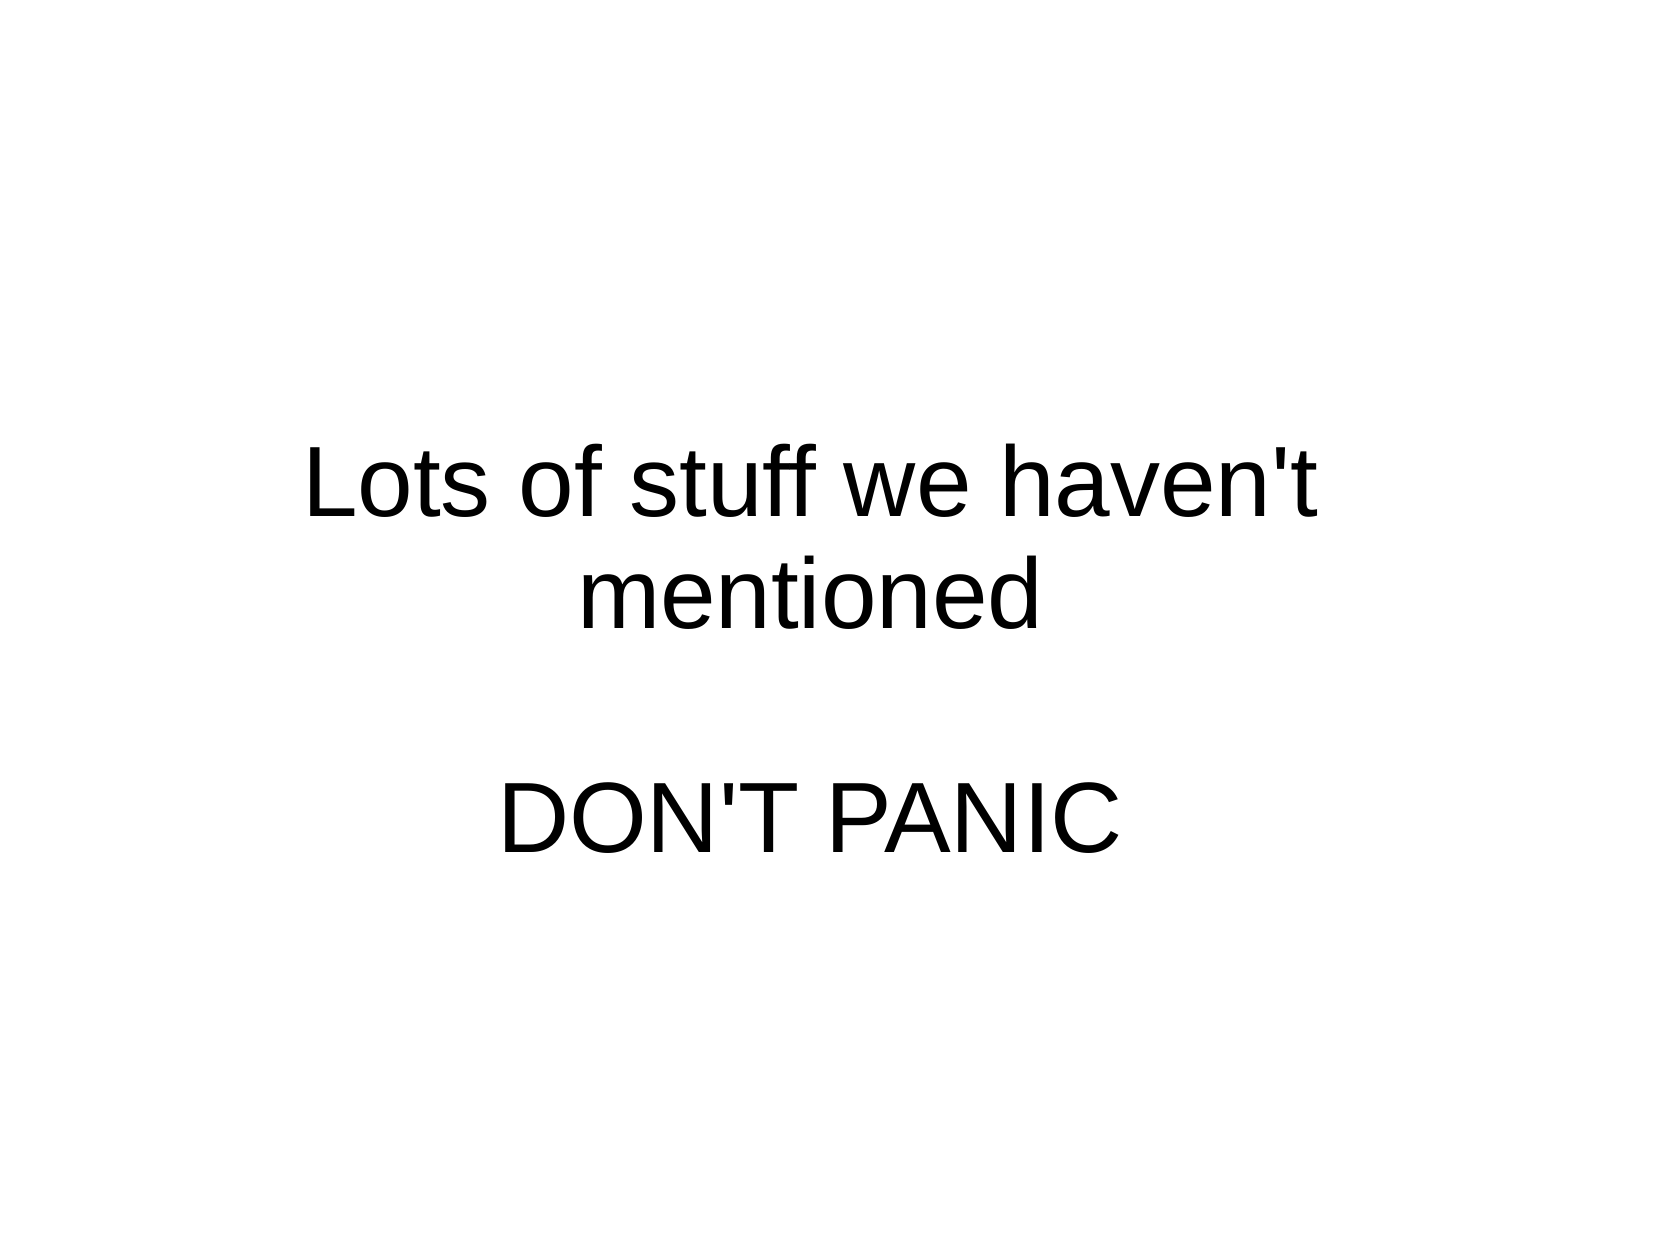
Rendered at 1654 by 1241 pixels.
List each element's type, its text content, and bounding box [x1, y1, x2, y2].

text_box Lots of stuff we haven't mentioned DON'T PANIC [82, 290, 1538, 1010]
